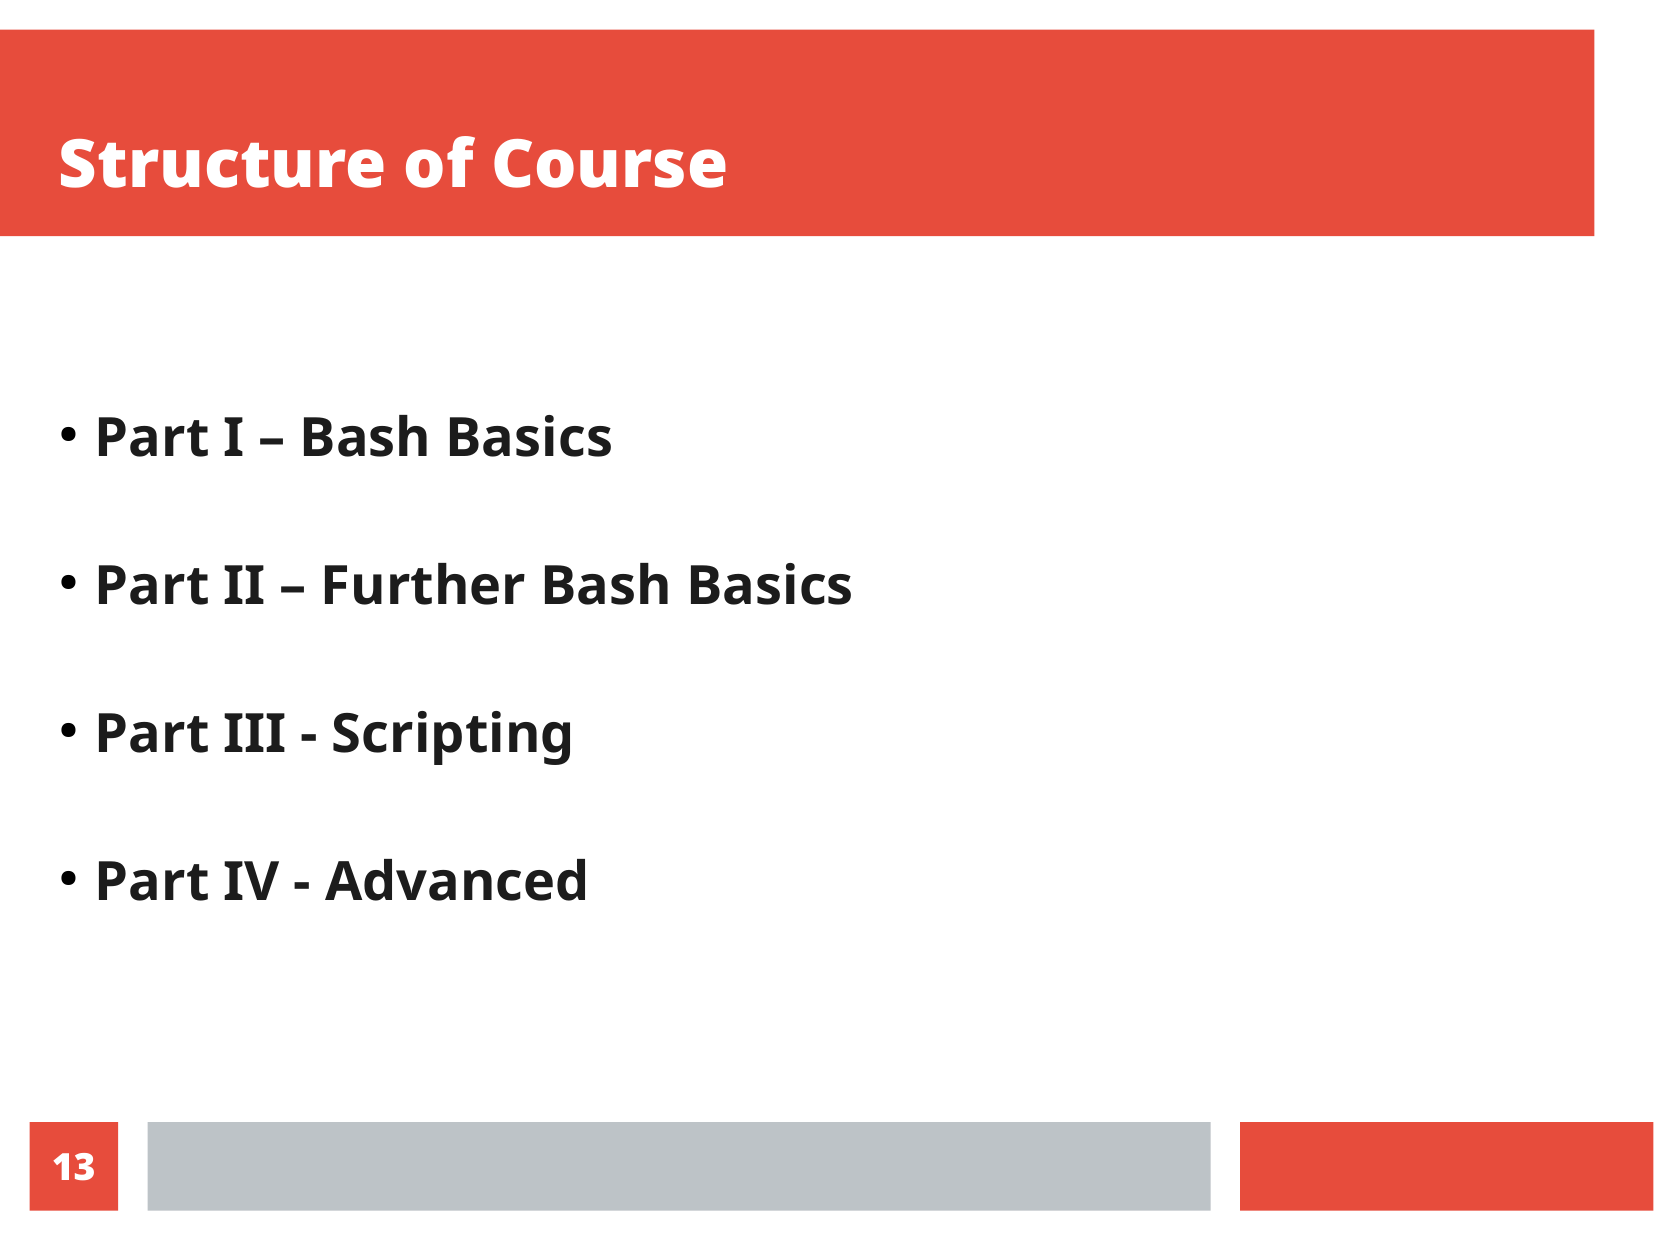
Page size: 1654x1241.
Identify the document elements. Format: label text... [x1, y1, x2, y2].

title Structure of Course [59, 59, 1595, 207]
subtitle Part I – Bash Basics Part II – Further Bash Basics Part III - Scripting Part IV - Advanced [59, 324, 1565, 1093]
